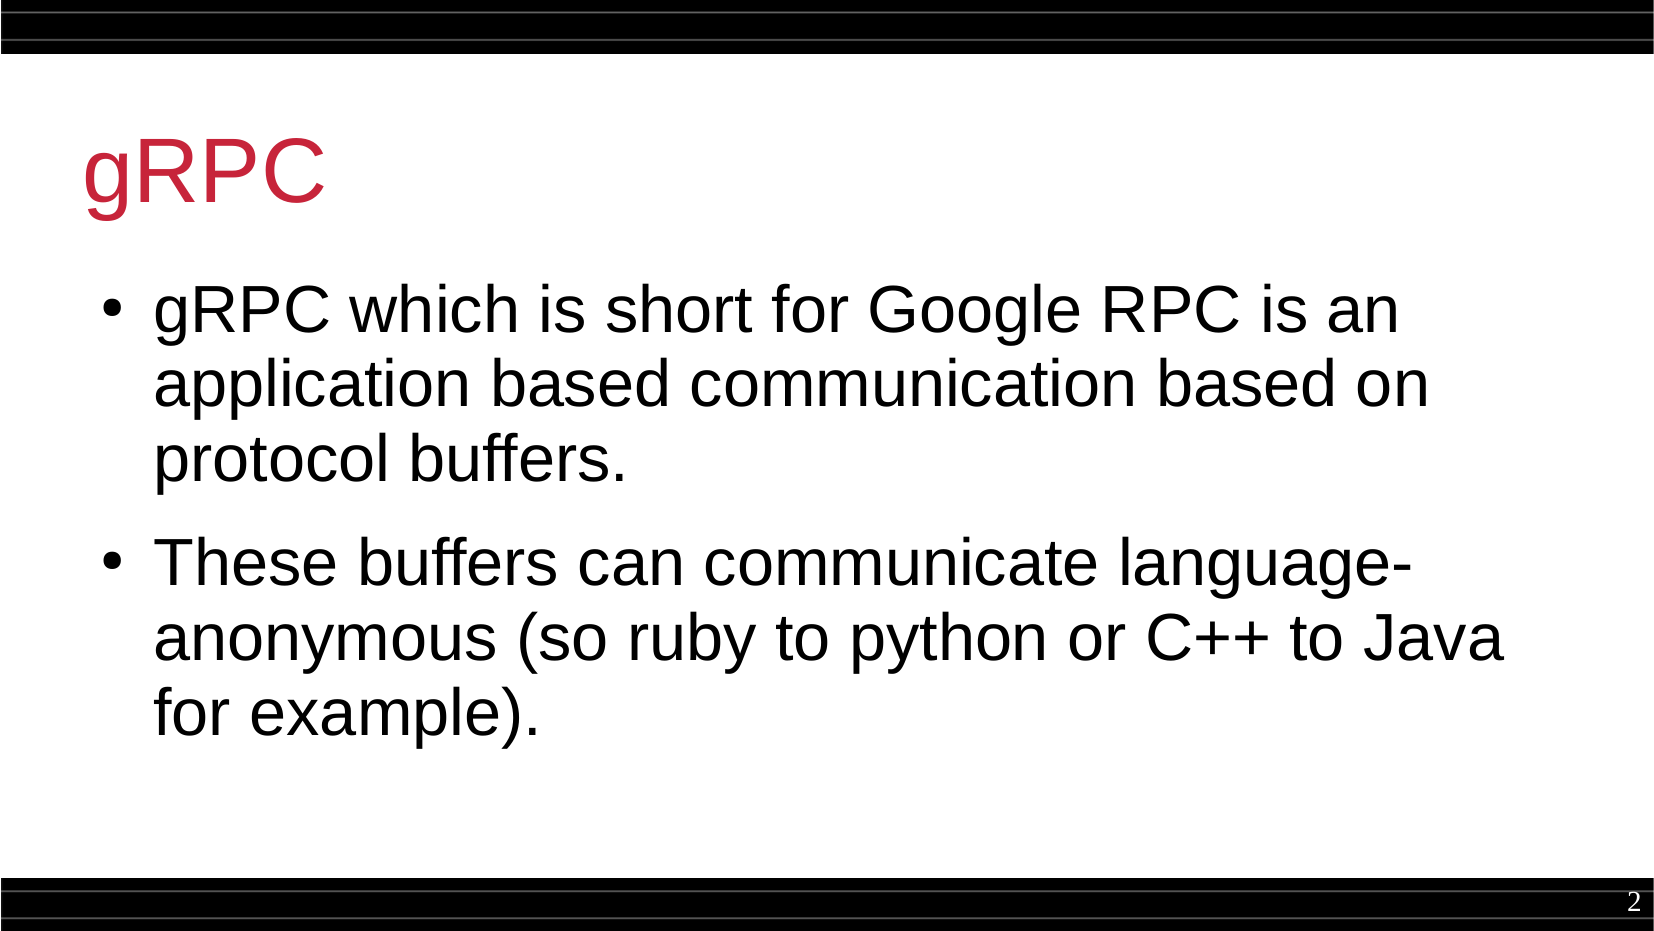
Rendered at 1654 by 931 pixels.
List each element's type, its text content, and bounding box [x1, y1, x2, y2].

title gRPC [82, 92, 1571, 249]
list gRPC which is short for Google RPC is an application based communication based on protocol buffers. These buffers can communicate language-anonymous (so ruby to python or C++ to Java for example). [82, 271, 1571, 851]
picture [1, 0, 1654, 54]
picture [1, 878, 1654, 931]
